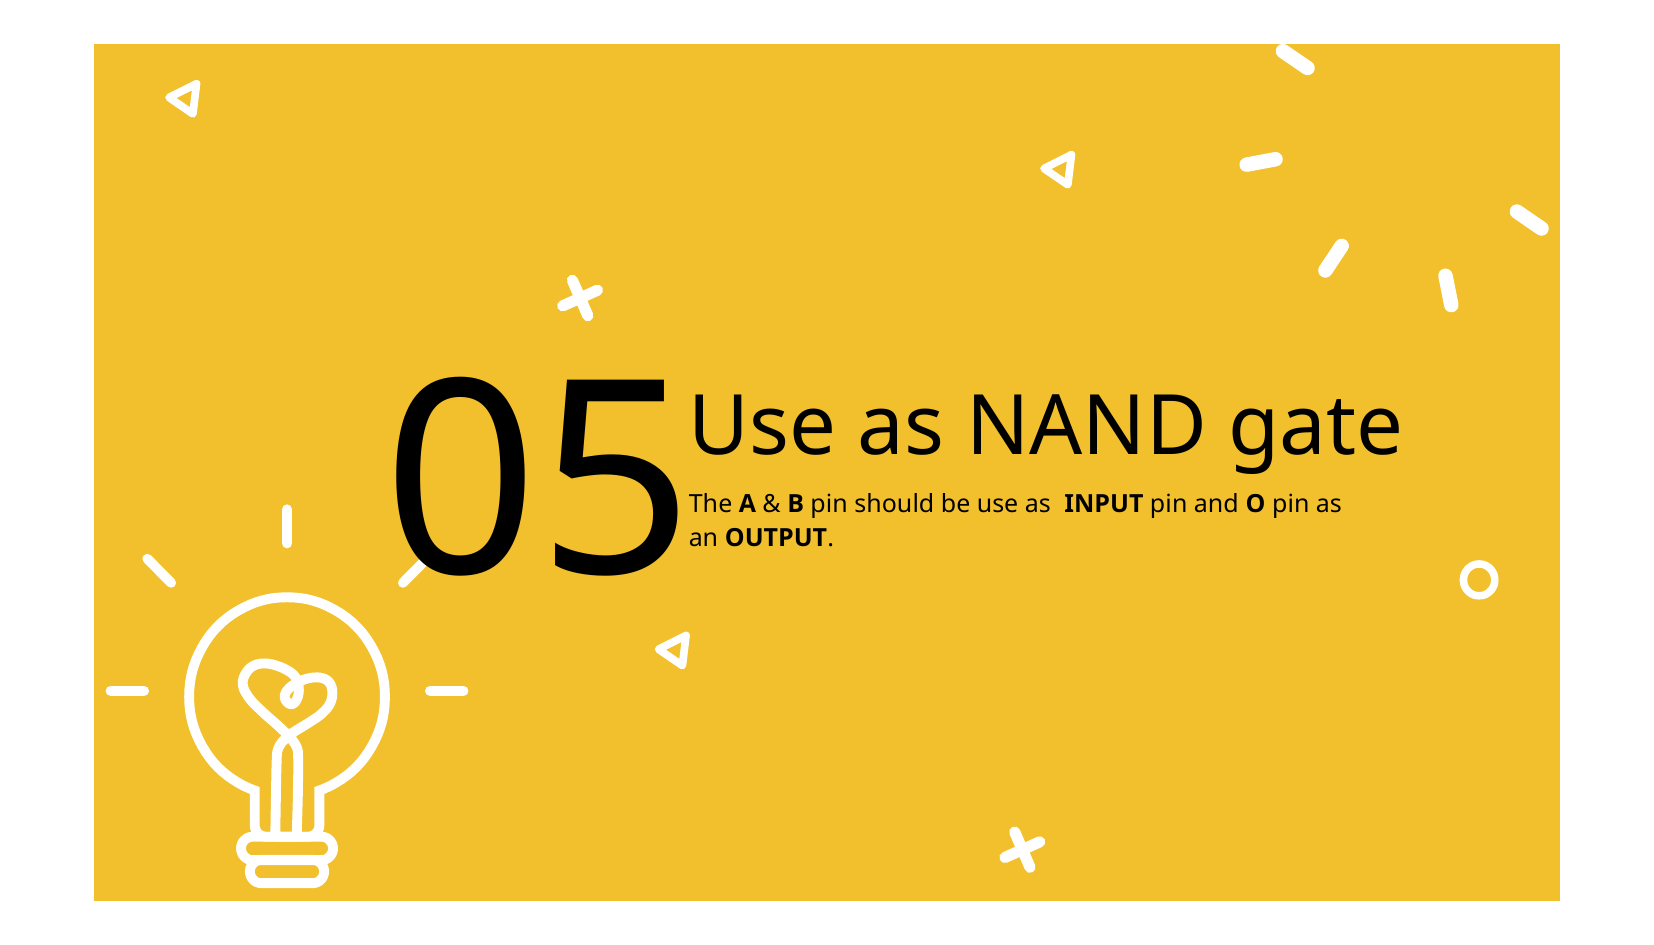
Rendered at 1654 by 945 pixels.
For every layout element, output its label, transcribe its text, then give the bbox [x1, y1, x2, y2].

text_box The A & B pin should be use as INPUT pin and O pin as an OUTPUT. [729, 468, 1349, 573]
title Use as NAND gate [729, 364, 1409, 480]
title 05 [383, 280, 729, 656]
